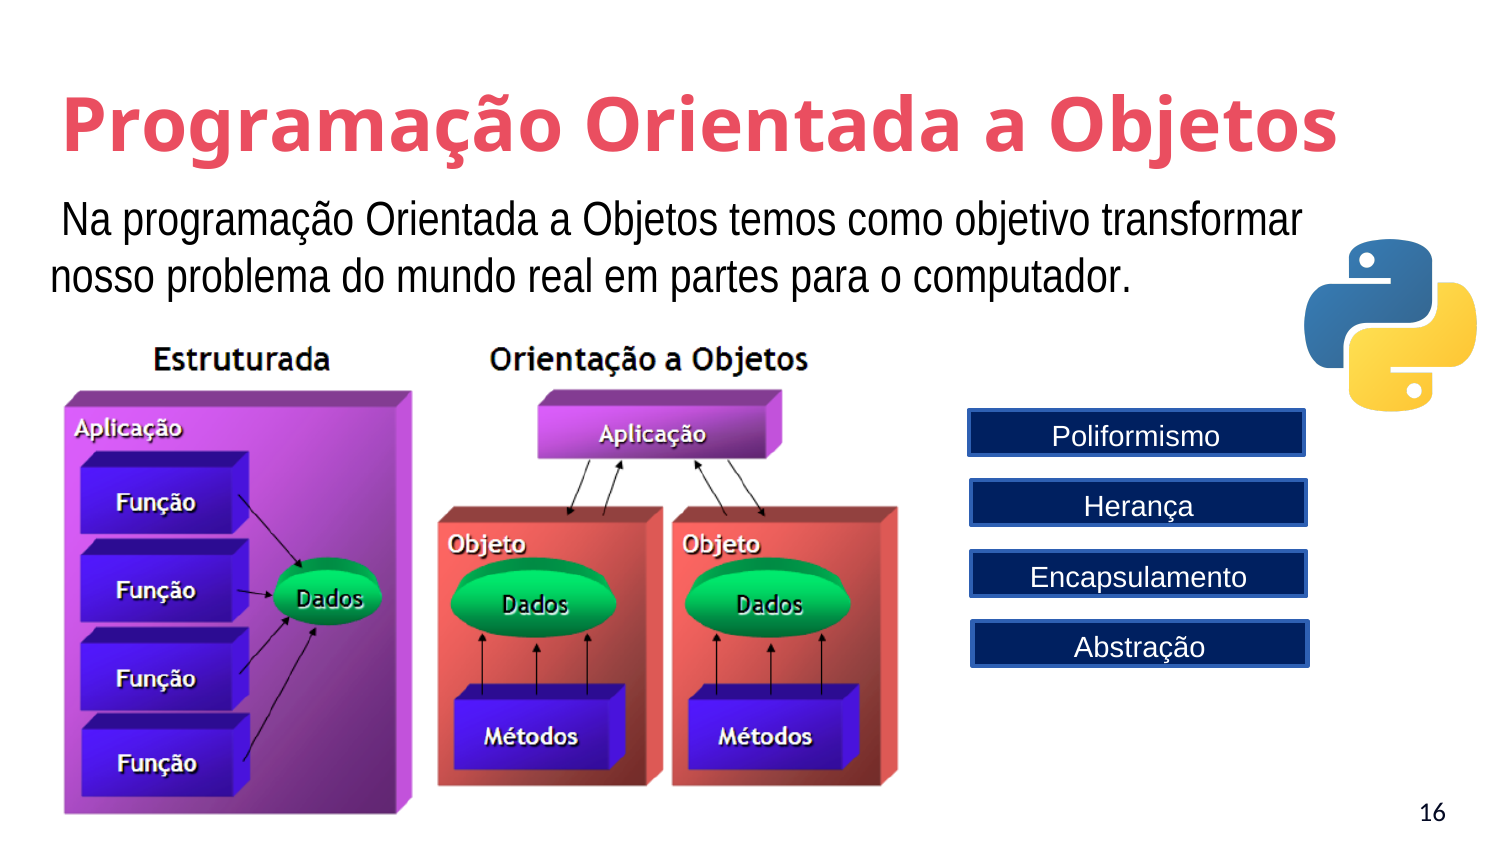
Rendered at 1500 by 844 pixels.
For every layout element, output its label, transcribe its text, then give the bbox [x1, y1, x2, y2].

slide_number 16 [1403, 779, 1494, 844]
picture [1304, 240, 1477, 412]
text_box Herança [971, 480, 1306, 525]
text_box Encapsulamento [971, 551, 1306, 596]
text_box Abstração [972, 621, 1308, 666]
text_box Poliformismo [969, 410, 1304, 455]
picture [54, 331, 939, 818]
text_box Programação Orientada a Objetos [45, 47, 1395, 318]
